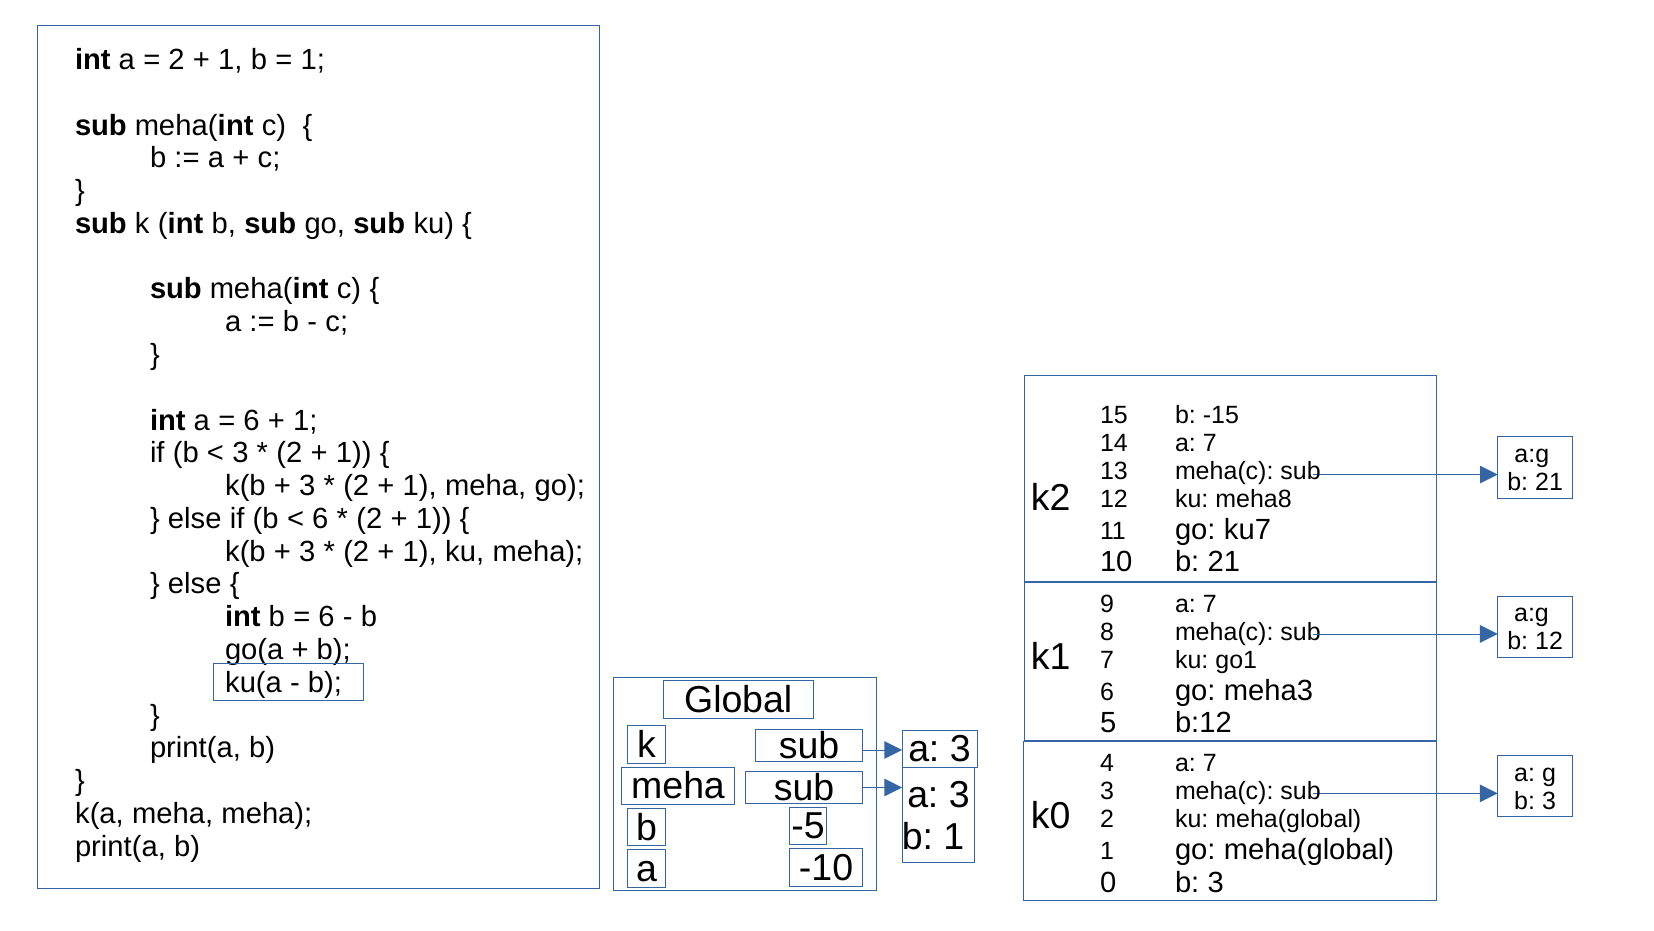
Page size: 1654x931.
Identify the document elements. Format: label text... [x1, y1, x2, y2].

text_box a: 3 [902, 730, 978, 768]
text_box 4 a: 7 3 meha(c): sub 2 ku: meha(global) 1 go: meha(global) 0 b: 3 [1085, 741, 1437, 916]
text_box sub [755, 729, 863, 762]
text_box -10 [789, 848, 863, 887]
text_box meha [621, 767, 735, 805]
text_box 15 b: -15 14 a: 7 13 meha(c): sub 12 ku: meha8 11 go: ku7 10 b: 21 [1085, 393, 1409, 586]
text_box b [627, 808, 666, 846]
text_box a:g b: 12 [1497, 596, 1573, 658]
text_box k2 [1016, 468, 1085, 526]
text_box Global [663, 680, 814, 719]
text_box 9 a: 7 8 meha(c): sub 7 ku: go1 6 go: meha3 5 b:12 [1085, 586, 1409, 741]
text_box k0 [1015, 787, 1085, 845]
text_box k1 [1016, 628, 1086, 685]
text_box sub [745, 771, 863, 804]
text_box a: g b: 3 [1497, 755, 1573, 817]
text_box a [627, 849, 666, 888]
text_box -5 [789, 807, 827, 845]
text_box k [627, 725, 666, 764]
text_box a: 3 b: 1 [902, 767, 975, 863]
subtitle int a = 2 + 1, b = 1; sub meha(int c) { b := a + c; } sub k (int b, sub go, sub ku) { sub meha(int c) { a := b - c; } int a = 6 + 1; if (b < 3 * (2 + 1)) { k(b + 3 * (2 + 1), meha, go); } else if (b < 6 * (2 + 1)) { k(b + 3 * (2 + 1), ku, meha); } else { int b = 6 - b go(a + b); ku(a - b); } print(a, b) } k(a, meha, meha); print(a, b) [75, 43, 638, 863]
text_box a:g b: 21 [1497, 436, 1573, 499]
